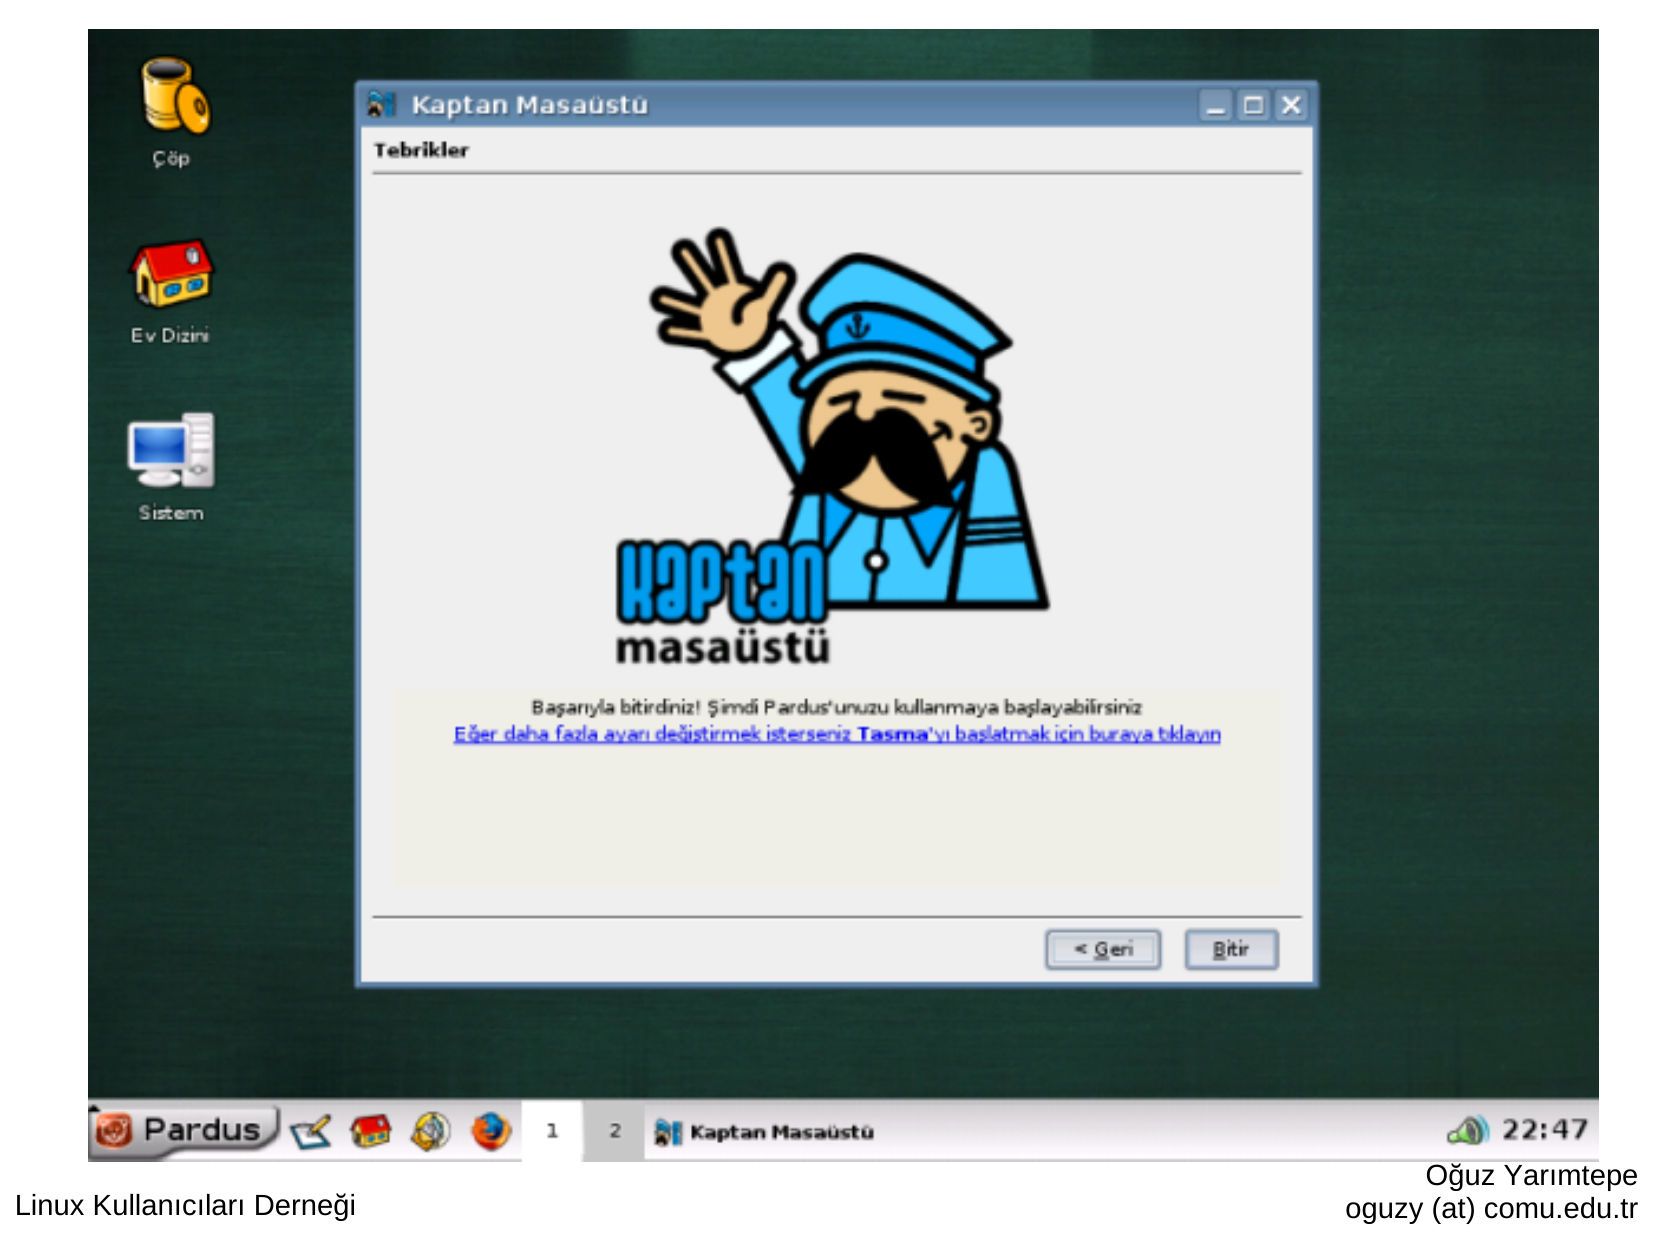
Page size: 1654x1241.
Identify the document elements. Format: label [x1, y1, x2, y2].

picture [88, 29, 1599, 1162]
